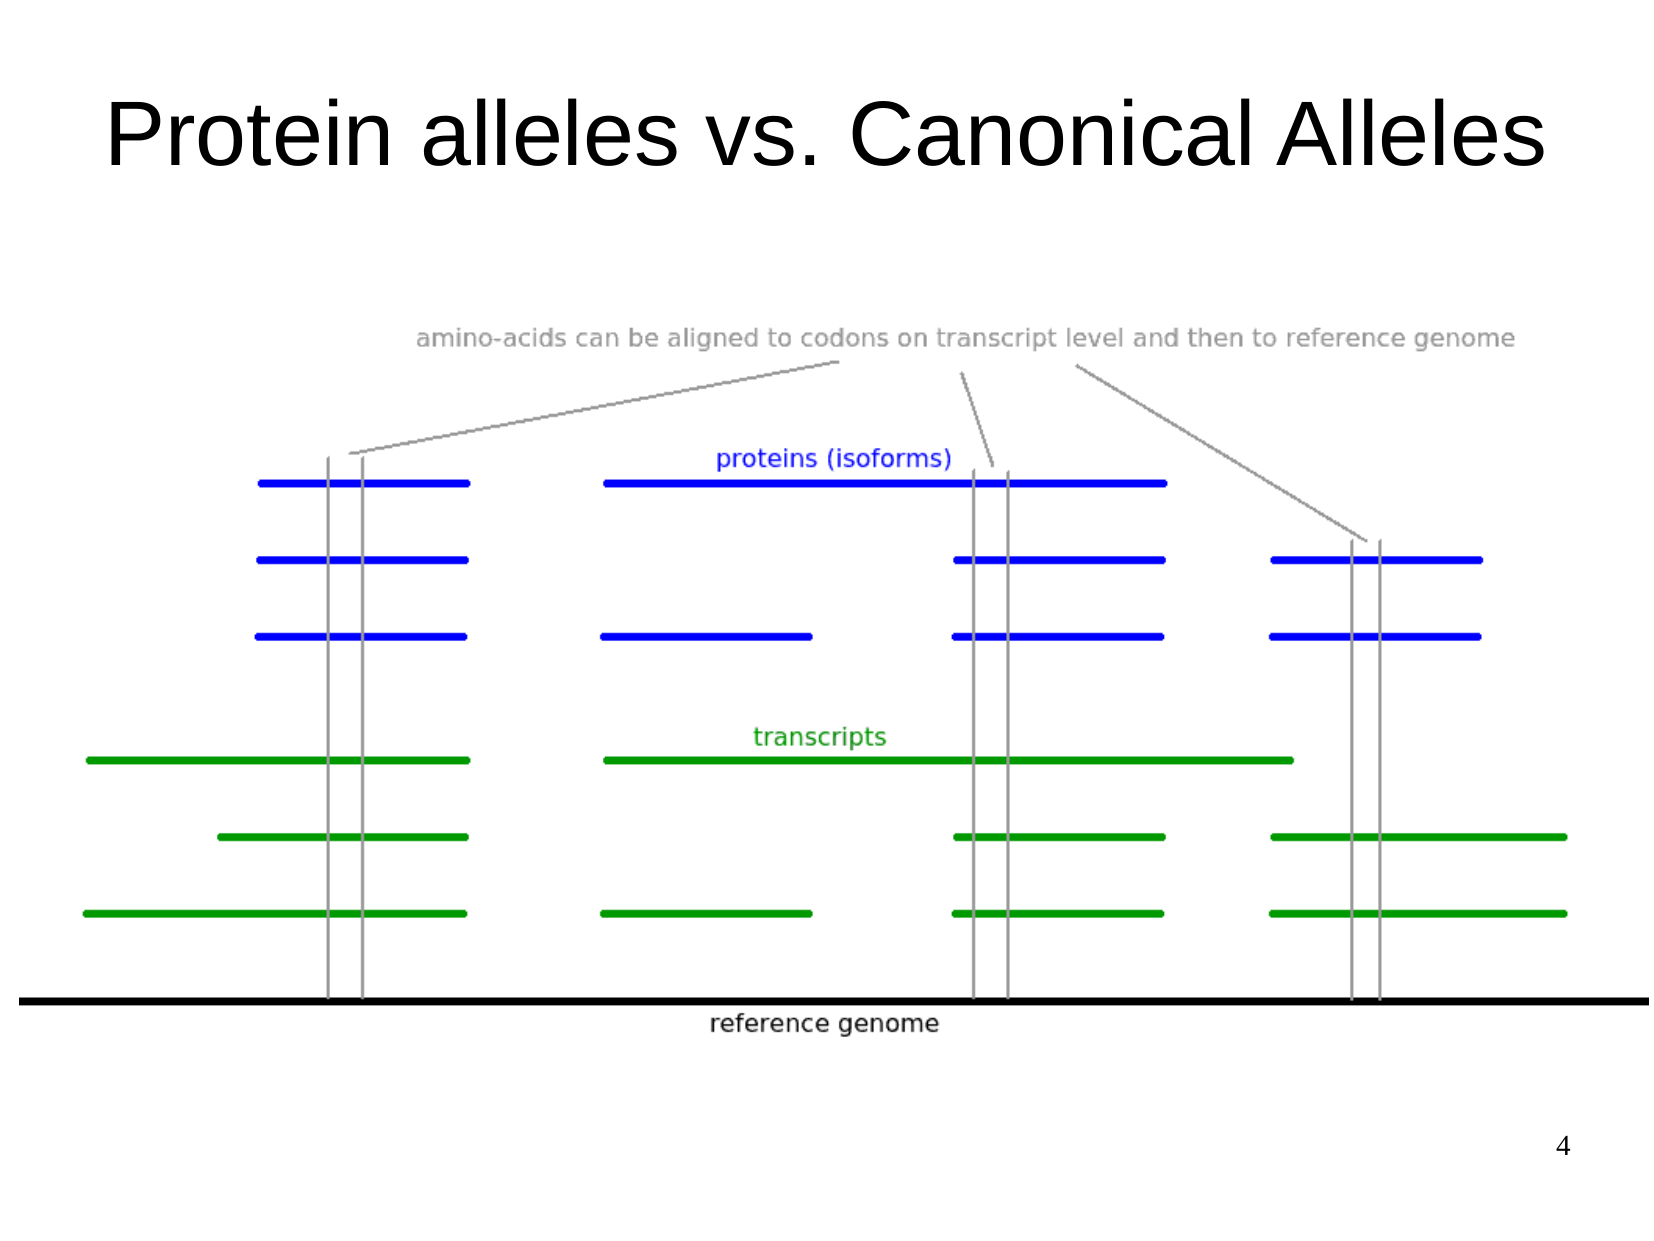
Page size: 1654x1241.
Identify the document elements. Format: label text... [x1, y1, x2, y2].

picture [19, 314, 1649, 1051]
title Protein alleles vs. Canonical Alleles [82, 30, 1571, 238]
